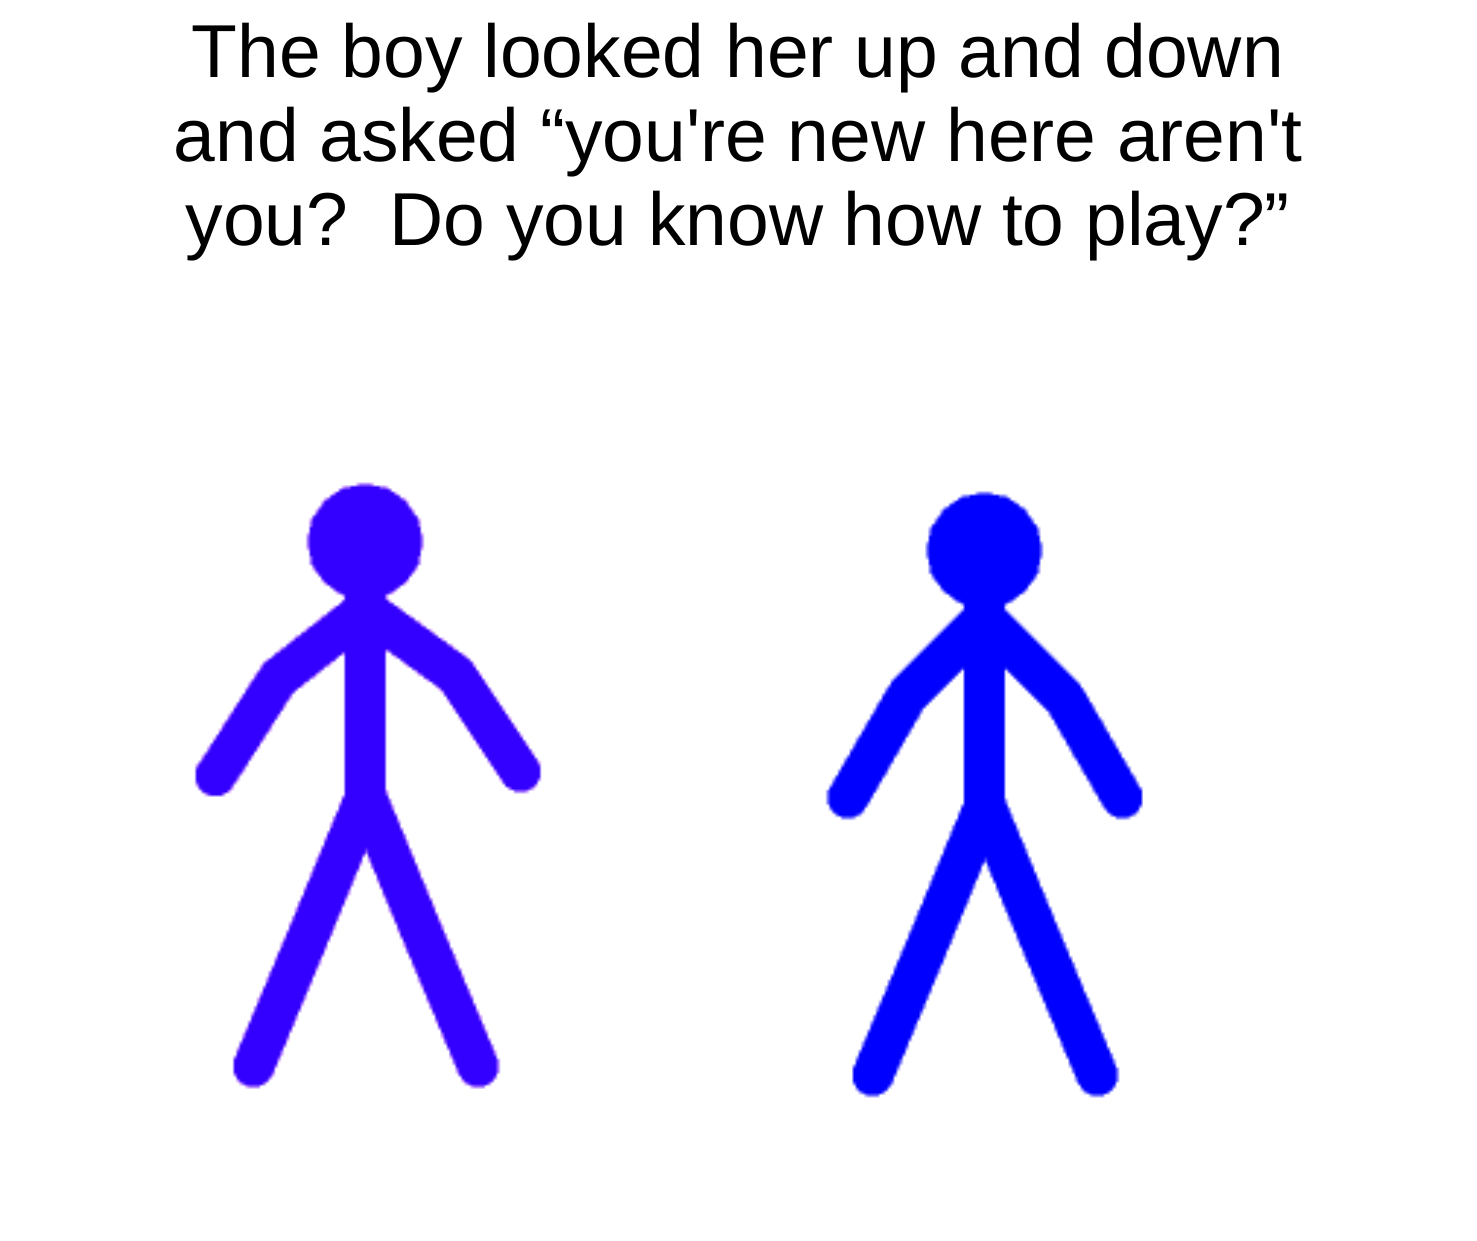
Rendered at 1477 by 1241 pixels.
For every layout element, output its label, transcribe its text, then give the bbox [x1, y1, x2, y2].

subtitle The boy looked her up and down and asked “you're new here aren't you? Do you know how to play?” [141, 0, 1335, 272]
picture [1, 0, 1476, 1241]
